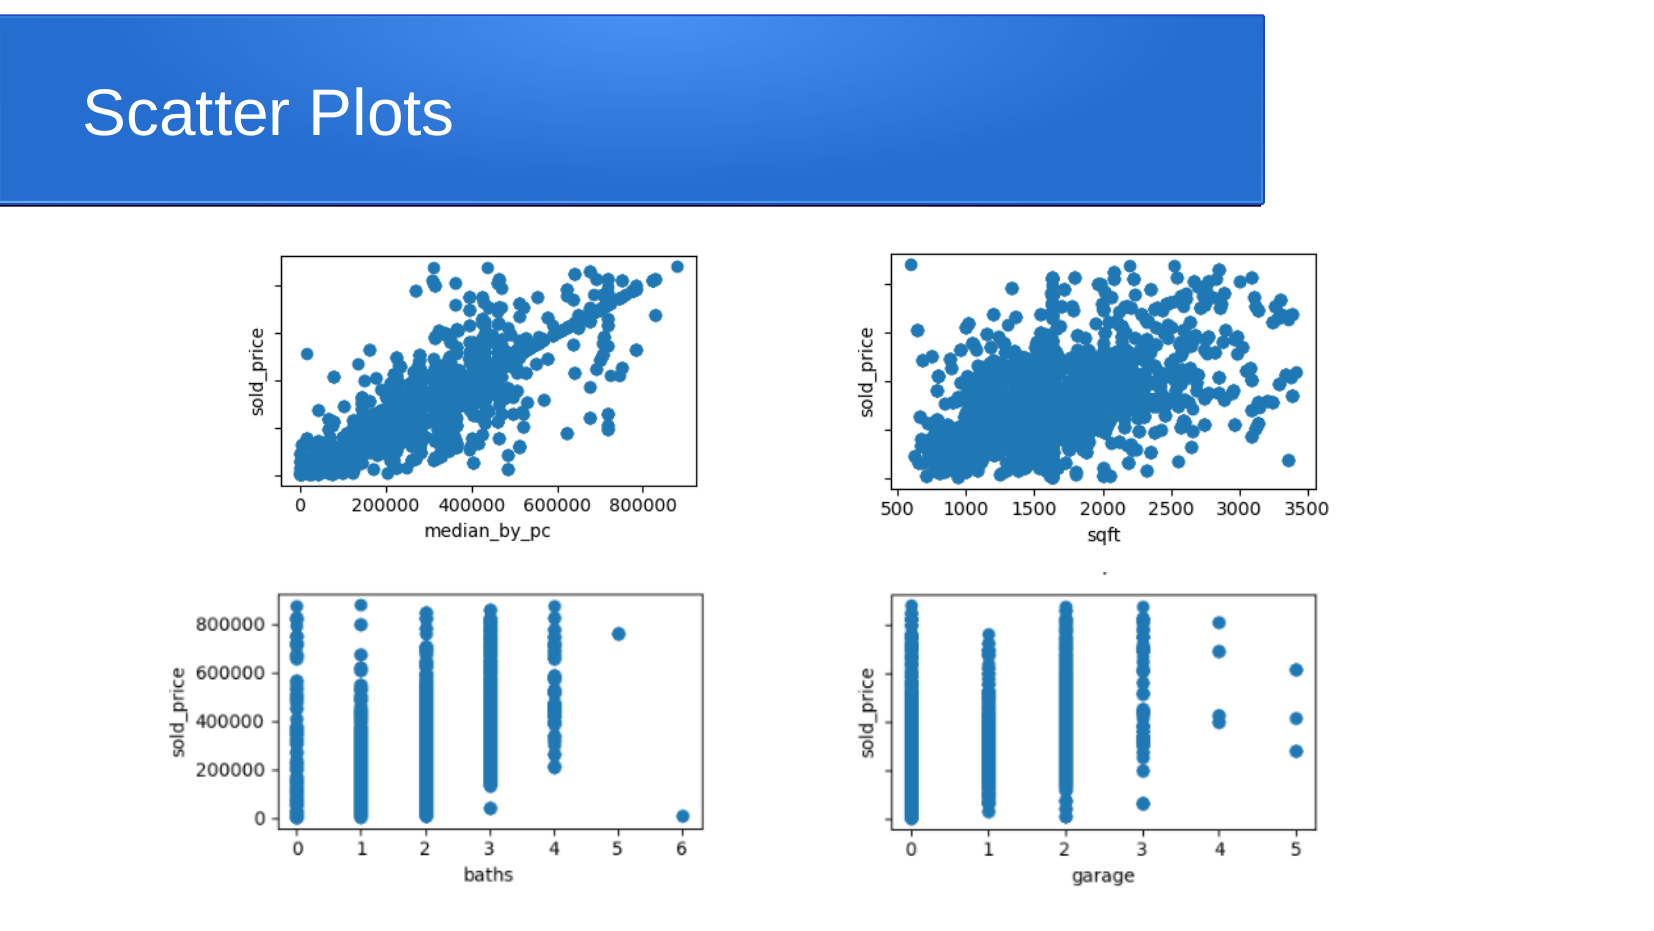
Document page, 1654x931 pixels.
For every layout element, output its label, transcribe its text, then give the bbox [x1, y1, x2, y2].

picture [849, 242, 1342, 552]
picture [169, 584, 715, 893]
title Scatter Plots [82, 35, 1235, 189]
picture [844, 572, 1329, 889]
picture [240, 238, 709, 550]
